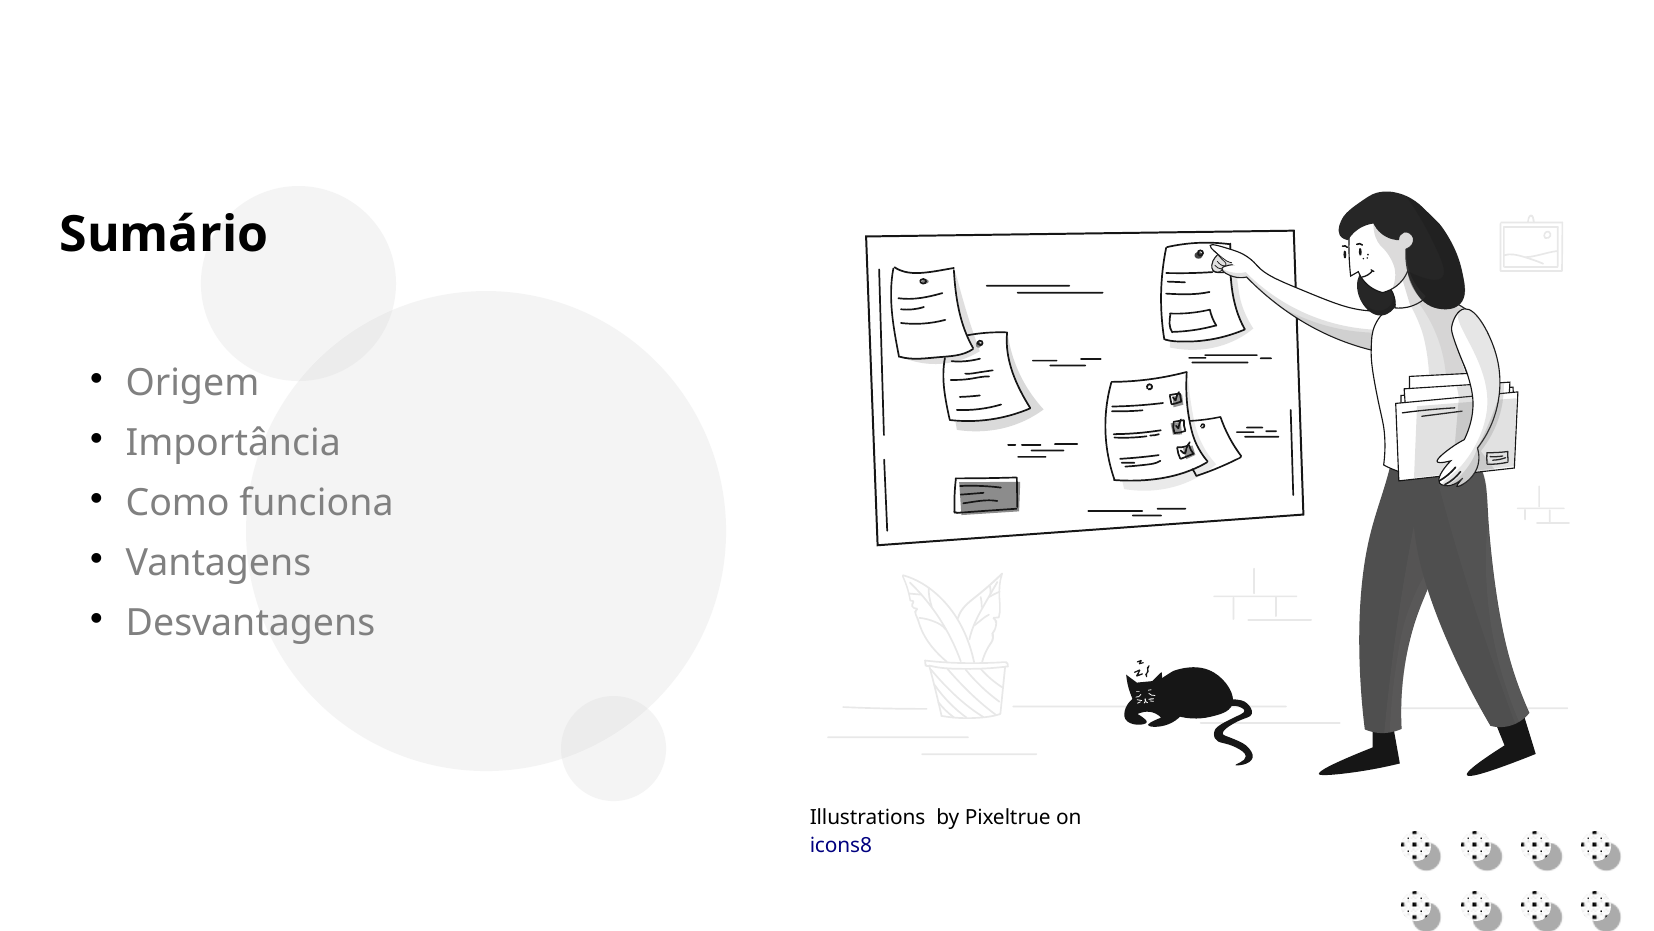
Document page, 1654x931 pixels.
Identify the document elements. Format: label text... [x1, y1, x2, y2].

picture [1400, 830, 1432, 862]
text_box Sumário [44, 193, 600, 259]
picture [1461, 890, 1492, 922]
picture [1460, 830, 1492, 862]
picture [1400, 891, 1432, 922]
picture [1581, 830, 1612, 862]
picture [1520, 831, 1552, 862]
picture [1520, 890, 1552, 922]
text_box Origem Importância Como funciona Vantagens Desvantagens [75, 350, 1005, 680]
picture [1580, 890, 1612, 922]
